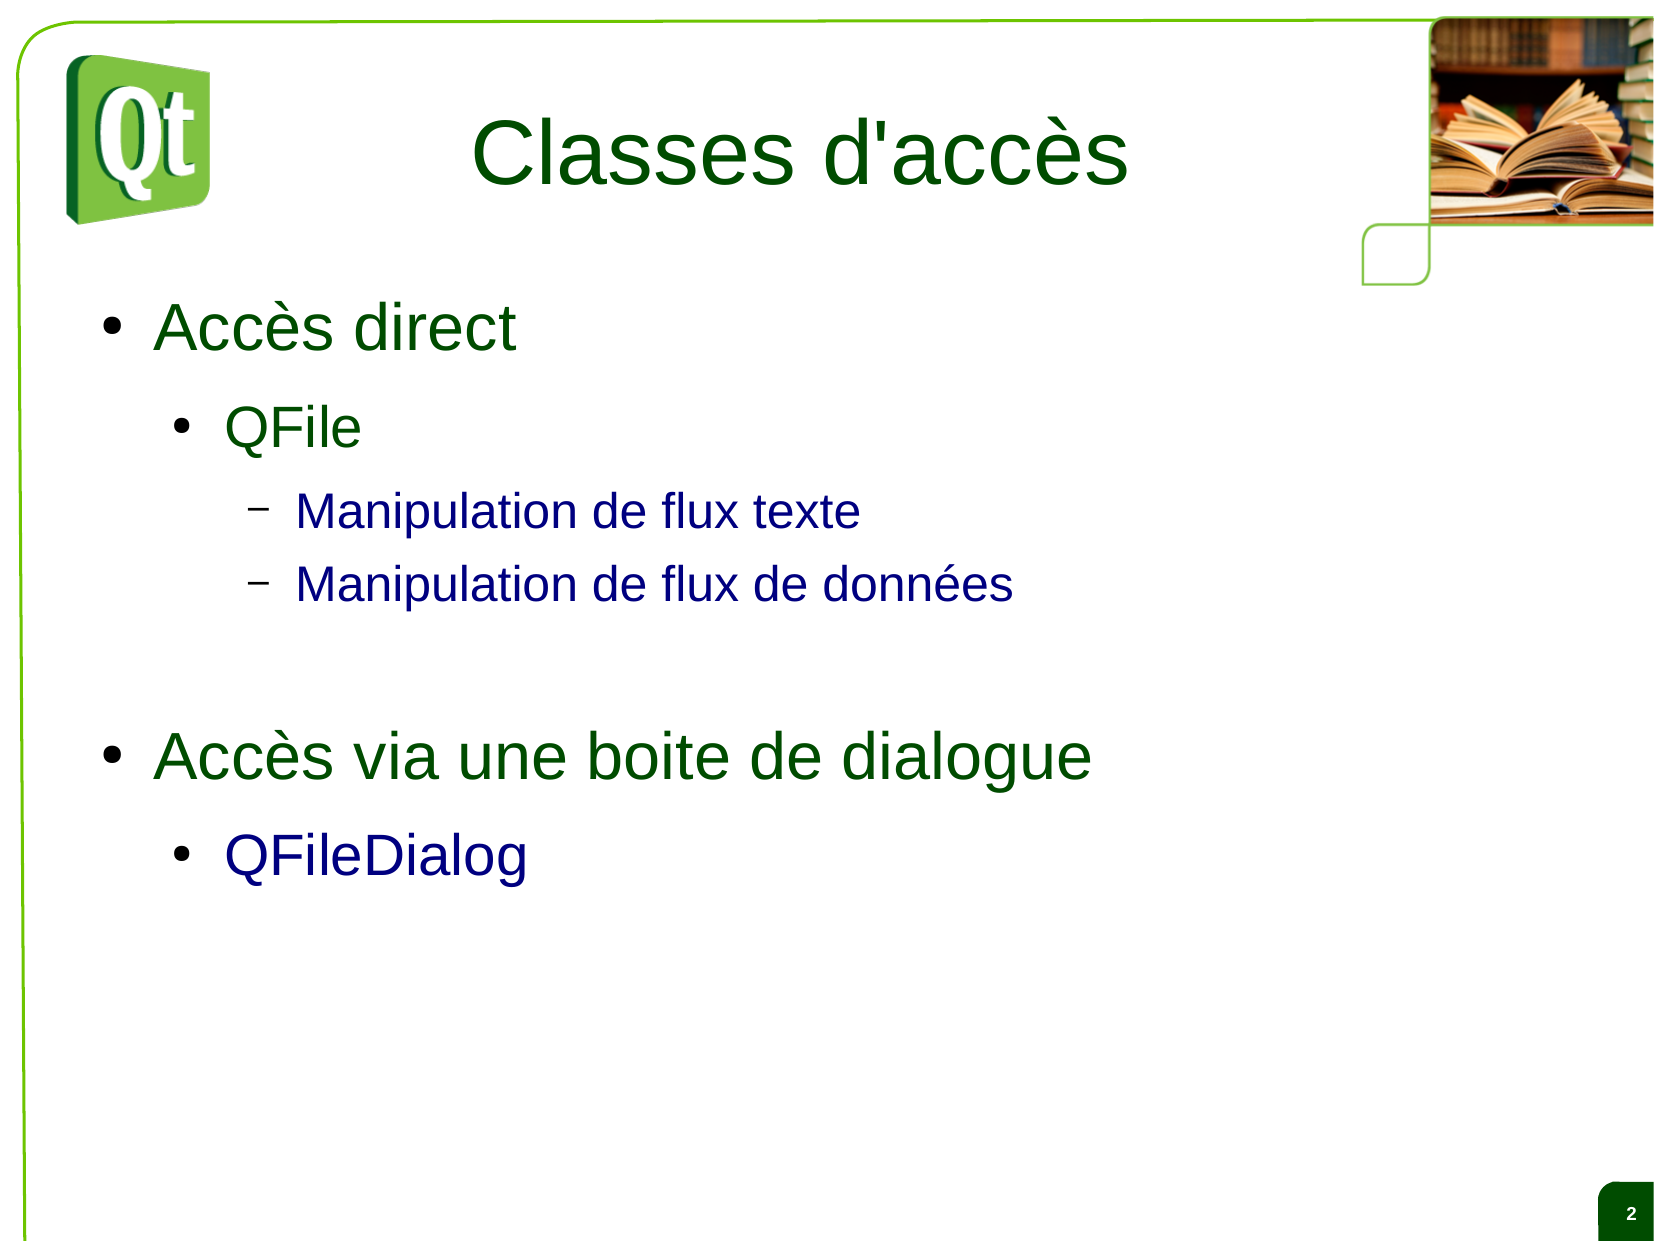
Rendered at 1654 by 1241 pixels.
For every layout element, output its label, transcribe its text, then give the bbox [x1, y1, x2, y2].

list Accès direct QFile Manipulation de flux texte Manipulation de flux de données Accès via une boite de dialogue QFileDialog [82, 290, 1571, 1096]
picture [66, 55, 210, 225]
picture [1338, 5, 1654, 306]
title Classes d'accès [263, 49, 1338, 257]
